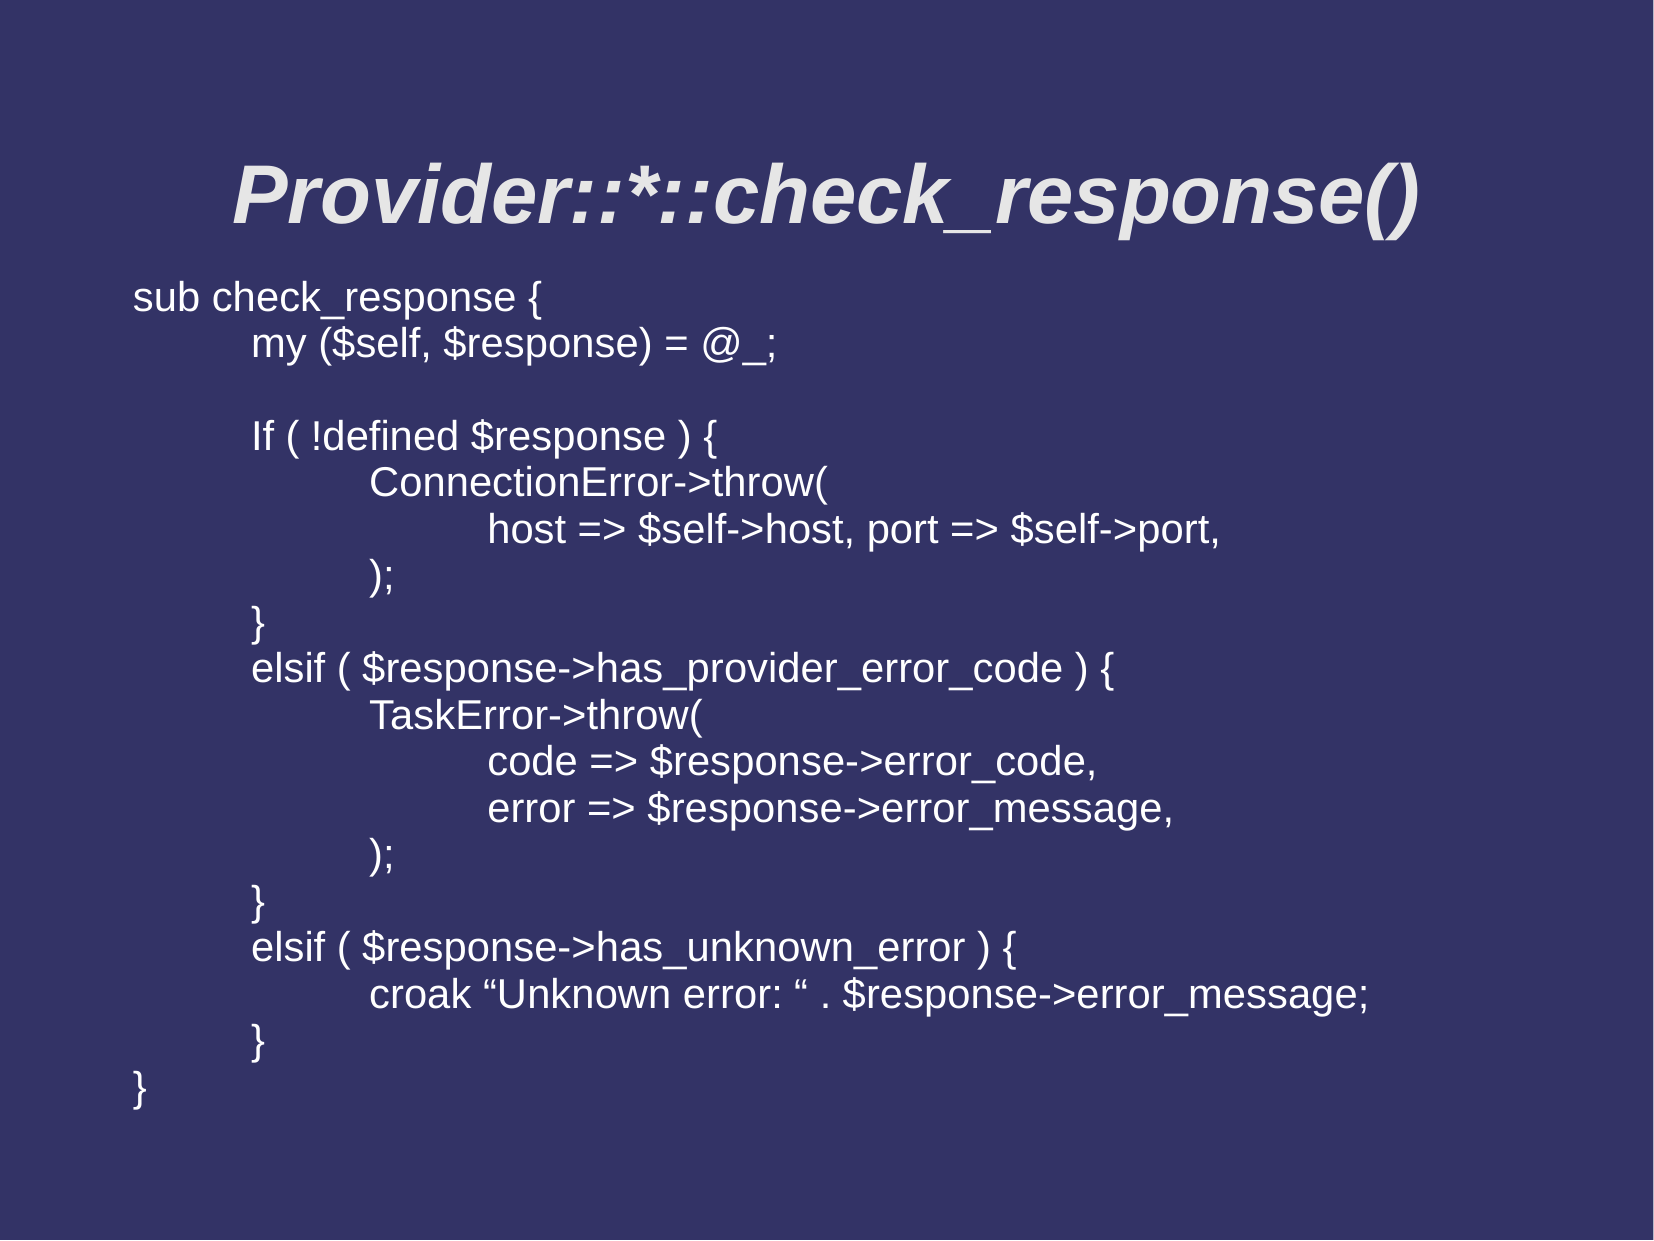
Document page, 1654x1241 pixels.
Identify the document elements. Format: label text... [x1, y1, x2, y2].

text_box sub check_response { my ($self, $response) = @_; If ( !defined $response ) { ConnectionError->throw( host => $self->host, port => $self->port, ); } elsif ( $response->has_provider_error_code ) { TaskError->throw( code => $response->error_code, error => $response->error_message, ); } elsif ( $response->has_unknown_error ) { croak “Unknown error: “ . $response->error_message; } } [118, 265, 1536, 1123]
title Provider::*::check_response() [118, 90, 1536, 265]
